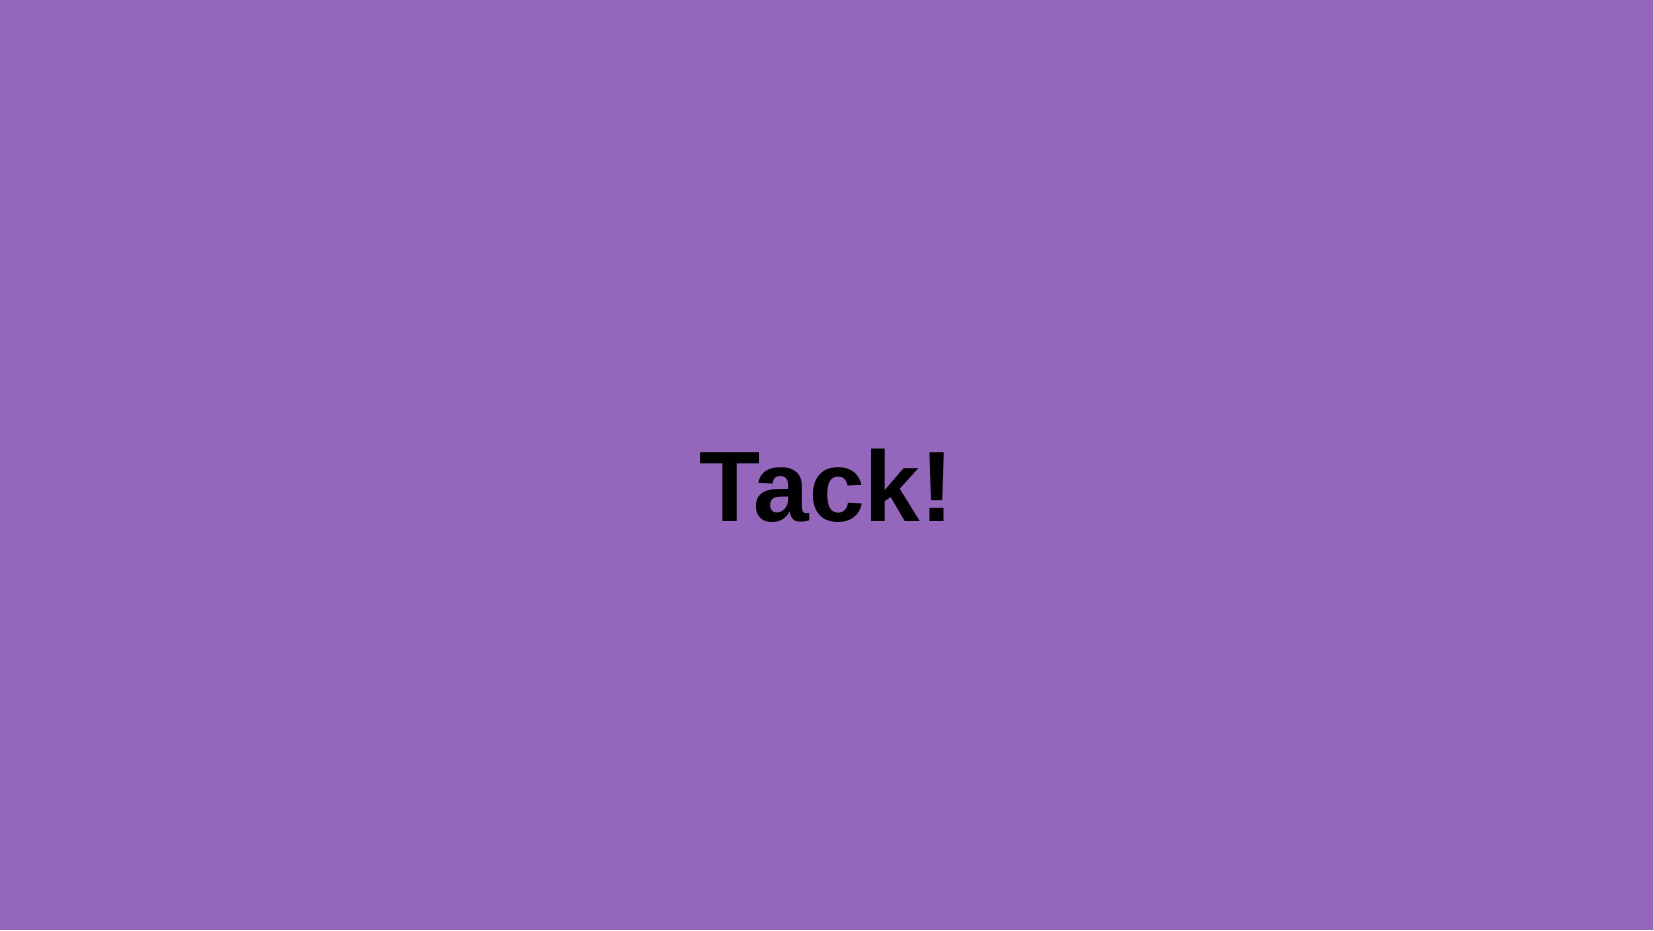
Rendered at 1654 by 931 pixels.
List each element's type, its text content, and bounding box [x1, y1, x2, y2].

subtitle Tack! [82, 217, 1571, 758]
